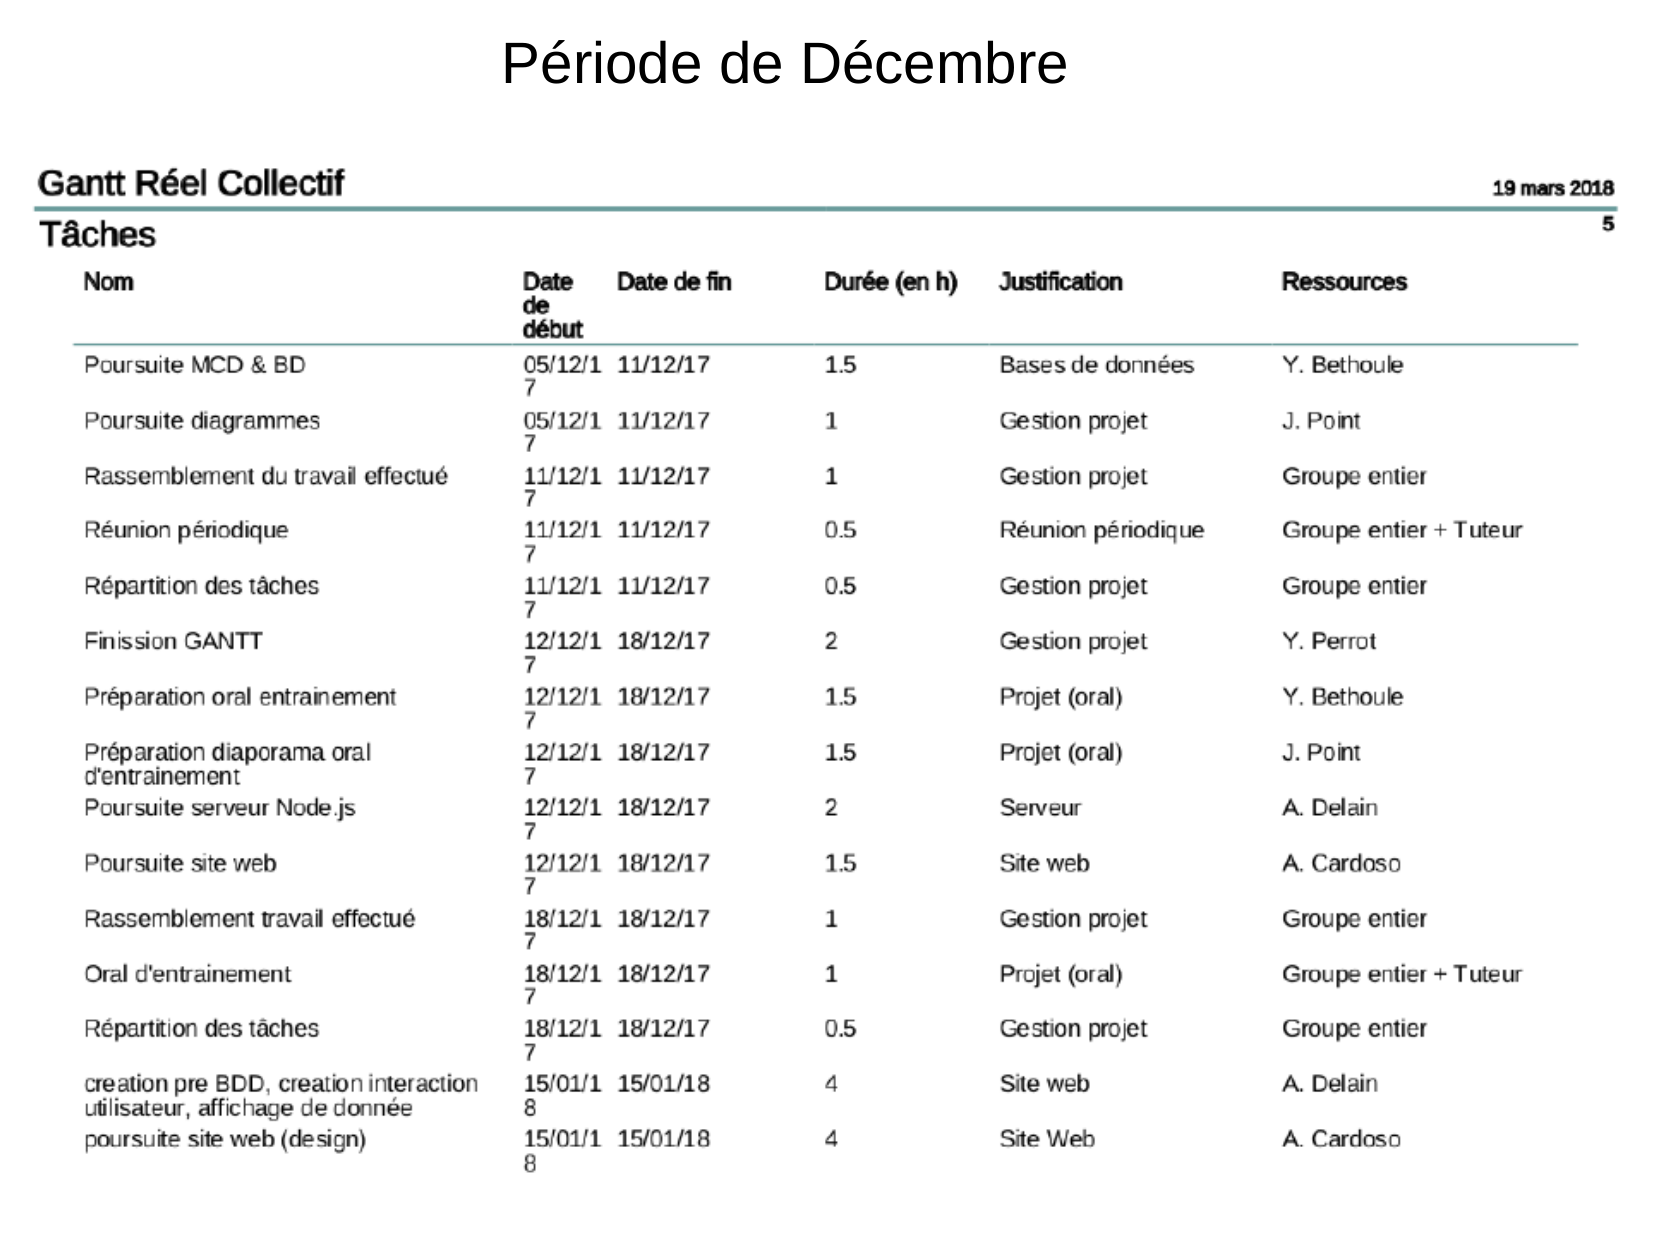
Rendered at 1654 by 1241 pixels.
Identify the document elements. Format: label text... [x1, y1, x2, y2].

text_box Période de Décembre [487, 23, 1167, 119]
picture [28, 162, 1644, 1183]
